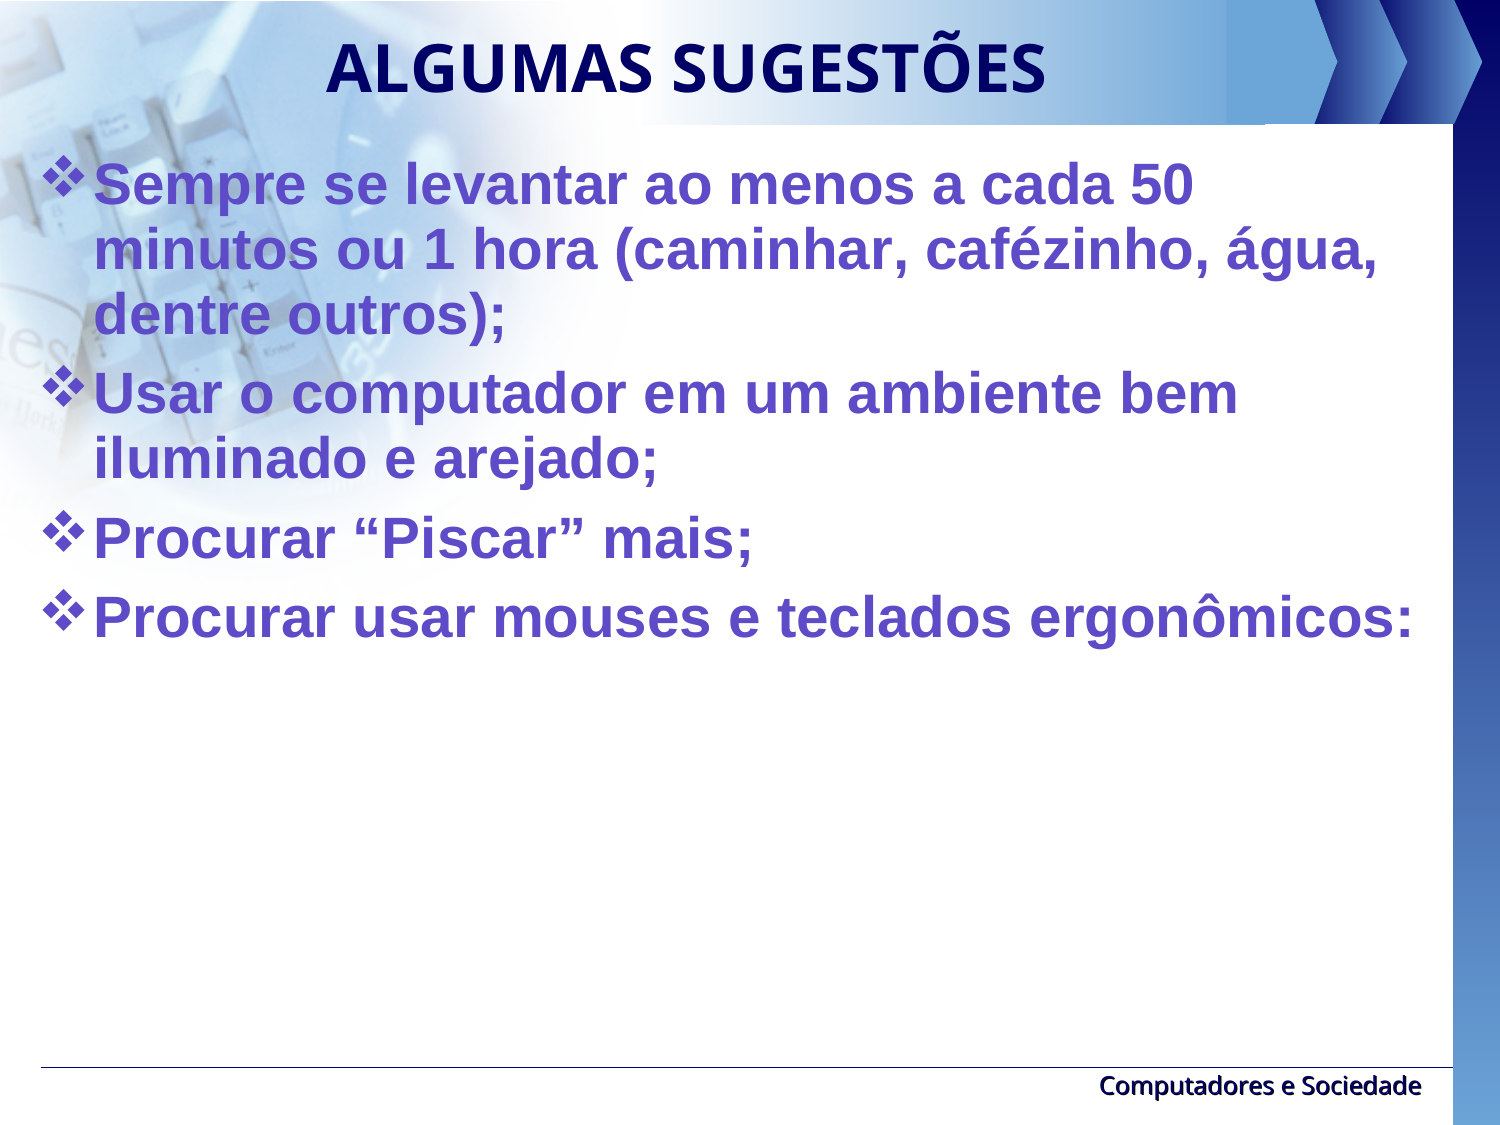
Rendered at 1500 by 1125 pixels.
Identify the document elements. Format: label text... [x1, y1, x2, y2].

title ALGUMAS SUGESTÕES [74, 0, 1300, 151]
list Sempre se levantar ao menos a cada 50 minutos ou 1 hora (caminhar, cafézinho, água, dentre outros); Usar o computador em um ambiente bem iluminado e arejado; Procurar “Piscar” mais; Procurar usar mouses e teclados ergonômicos: [37, 151, 1426, 1051]
